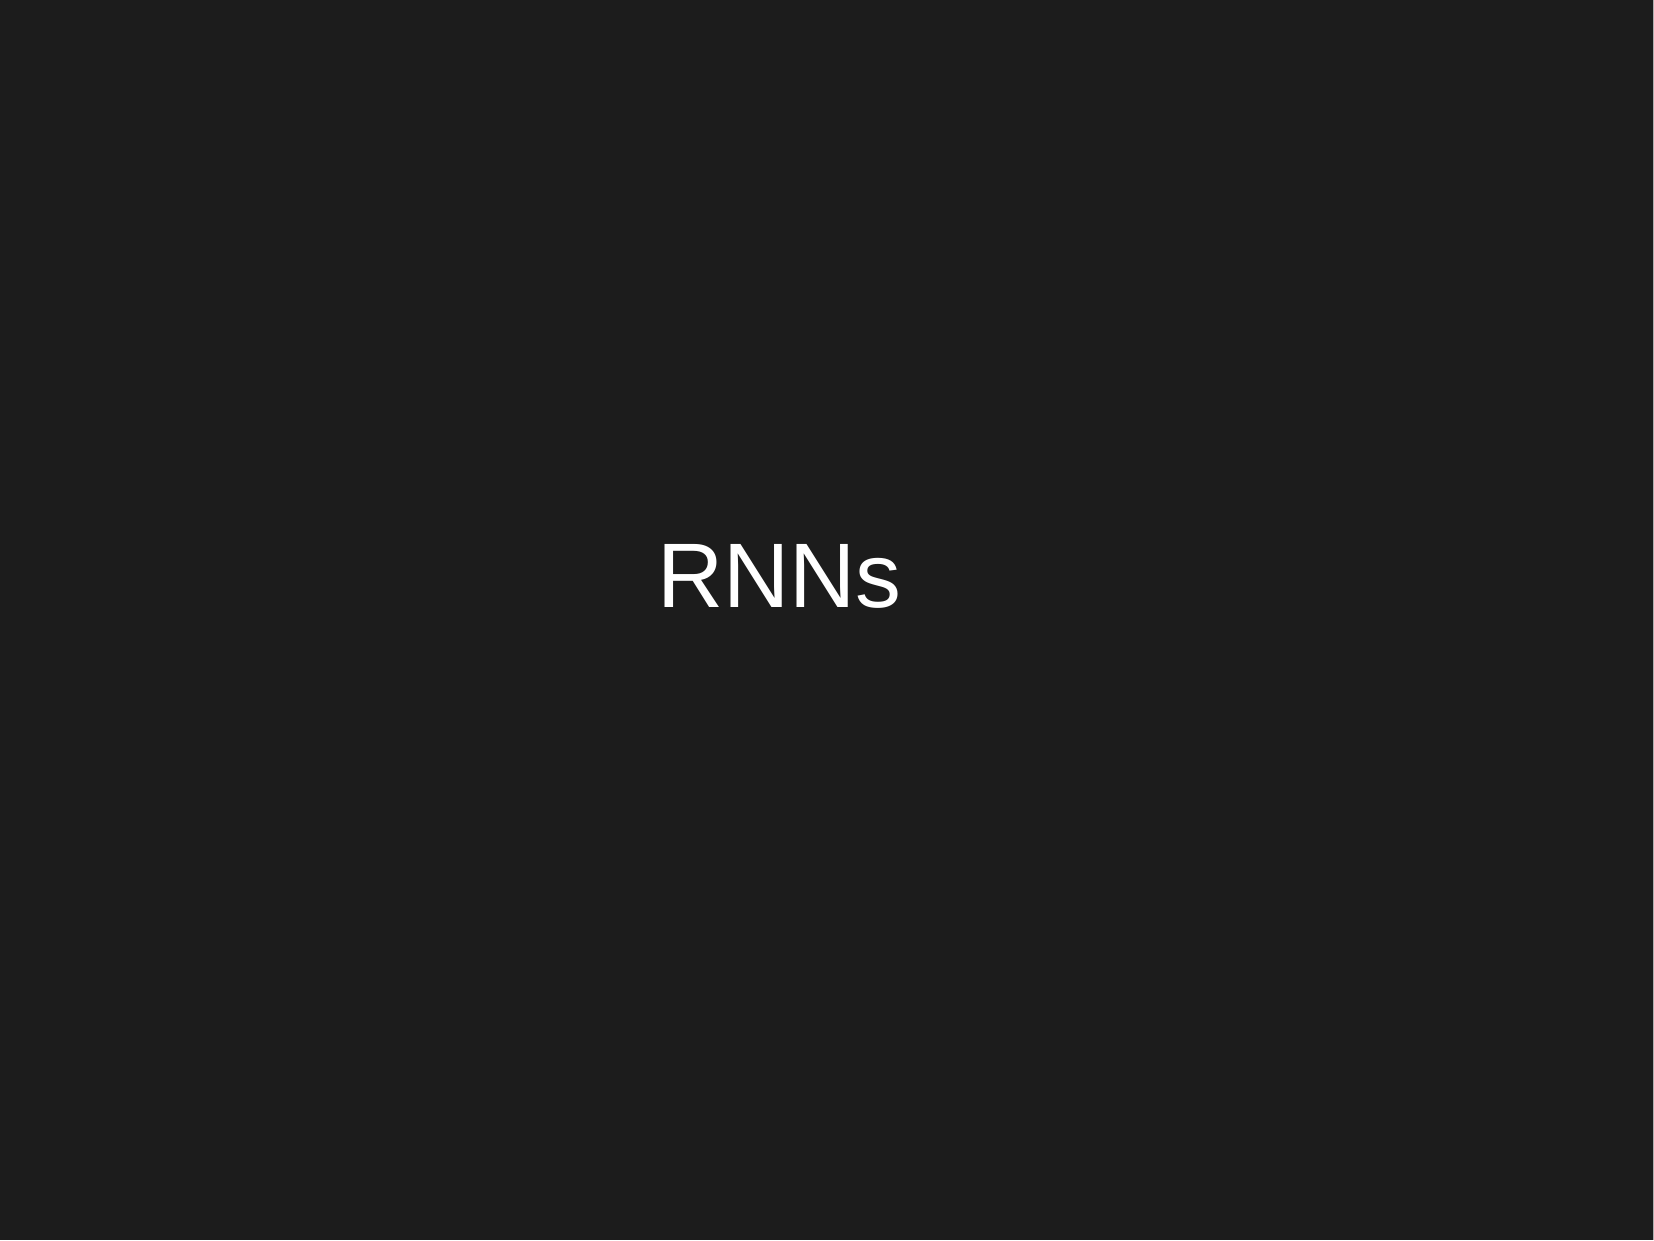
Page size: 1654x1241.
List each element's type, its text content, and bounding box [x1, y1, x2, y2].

title RNNs [35, 472, 1524, 680]
